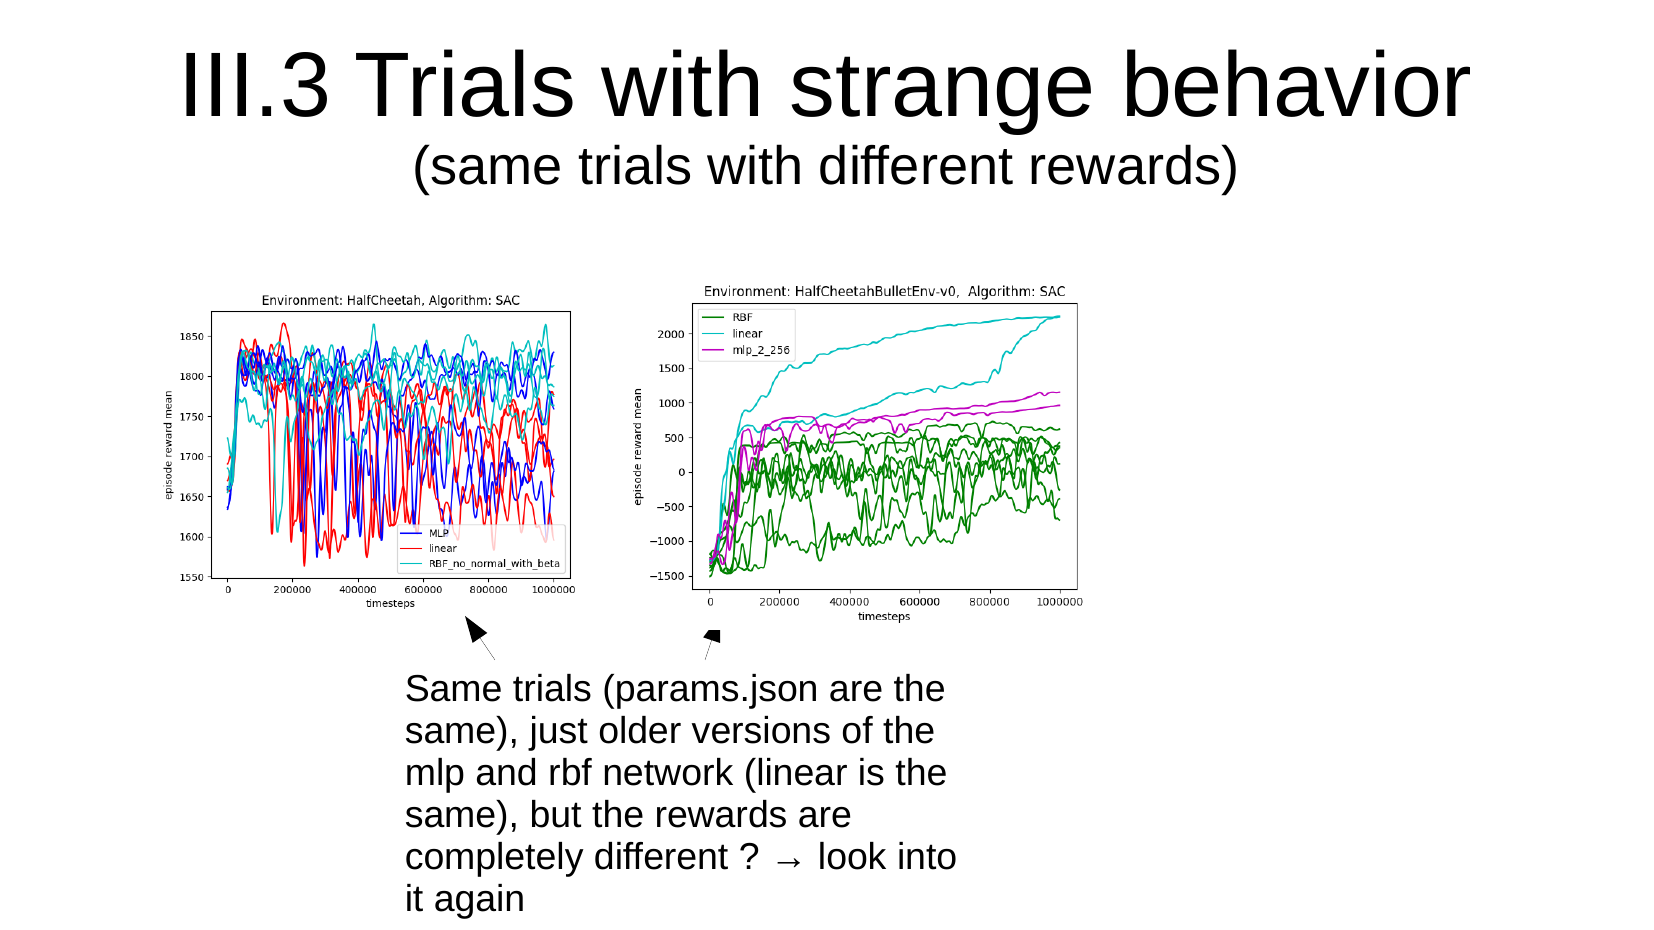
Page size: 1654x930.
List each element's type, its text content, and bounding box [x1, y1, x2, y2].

picture [630, 258, 1126, 631]
picture [153, 269, 616, 616]
text_box Same trials (params.json are the same), just older versions of the mlp and rbf network (linear is the same), but the rewards are completely different ? → look into it again [390, 660, 976, 927]
title III.3 Trials with strange behavior (same trials with different rewards) [82, 33, 1571, 197]
